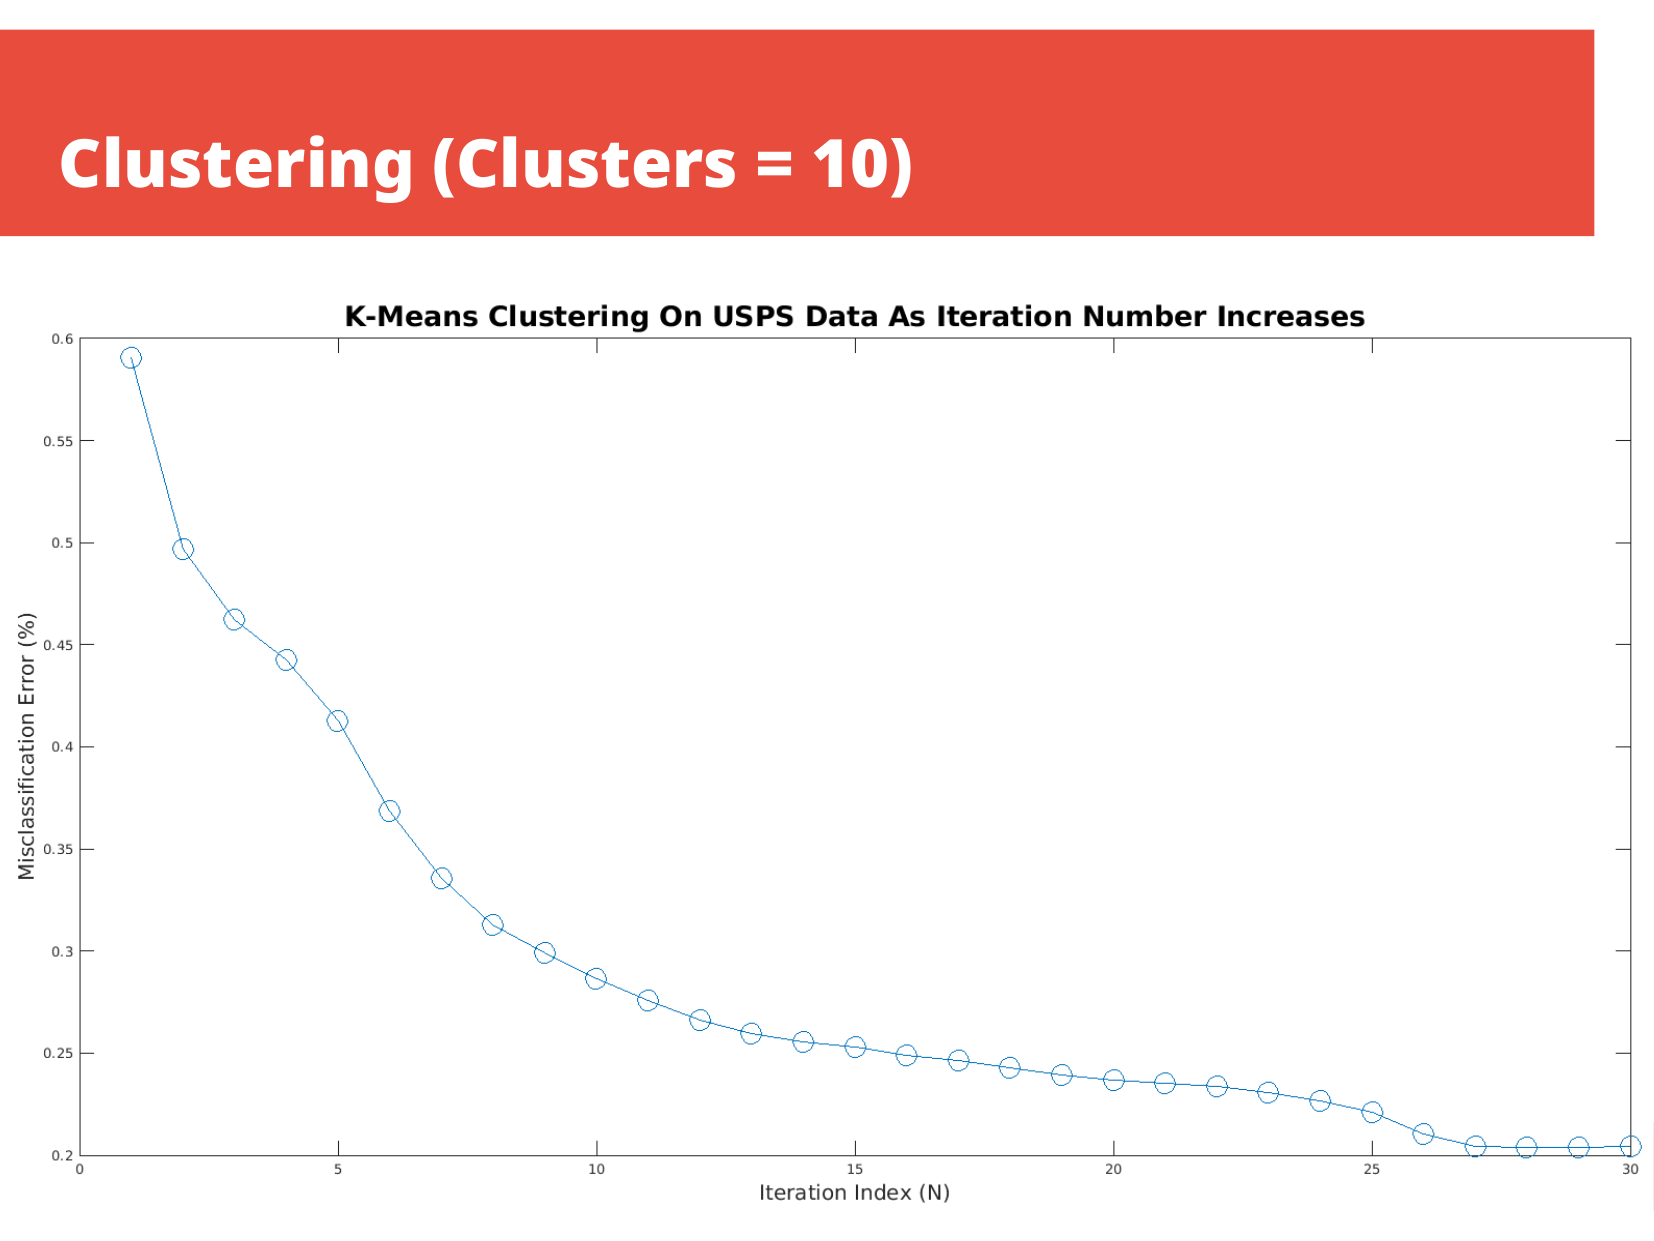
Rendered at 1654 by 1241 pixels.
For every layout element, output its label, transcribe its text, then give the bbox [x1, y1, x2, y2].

picture [0, 285, 1654, 1216]
title Clustering (Clusters = 10) [59, 59, 1595, 207]
